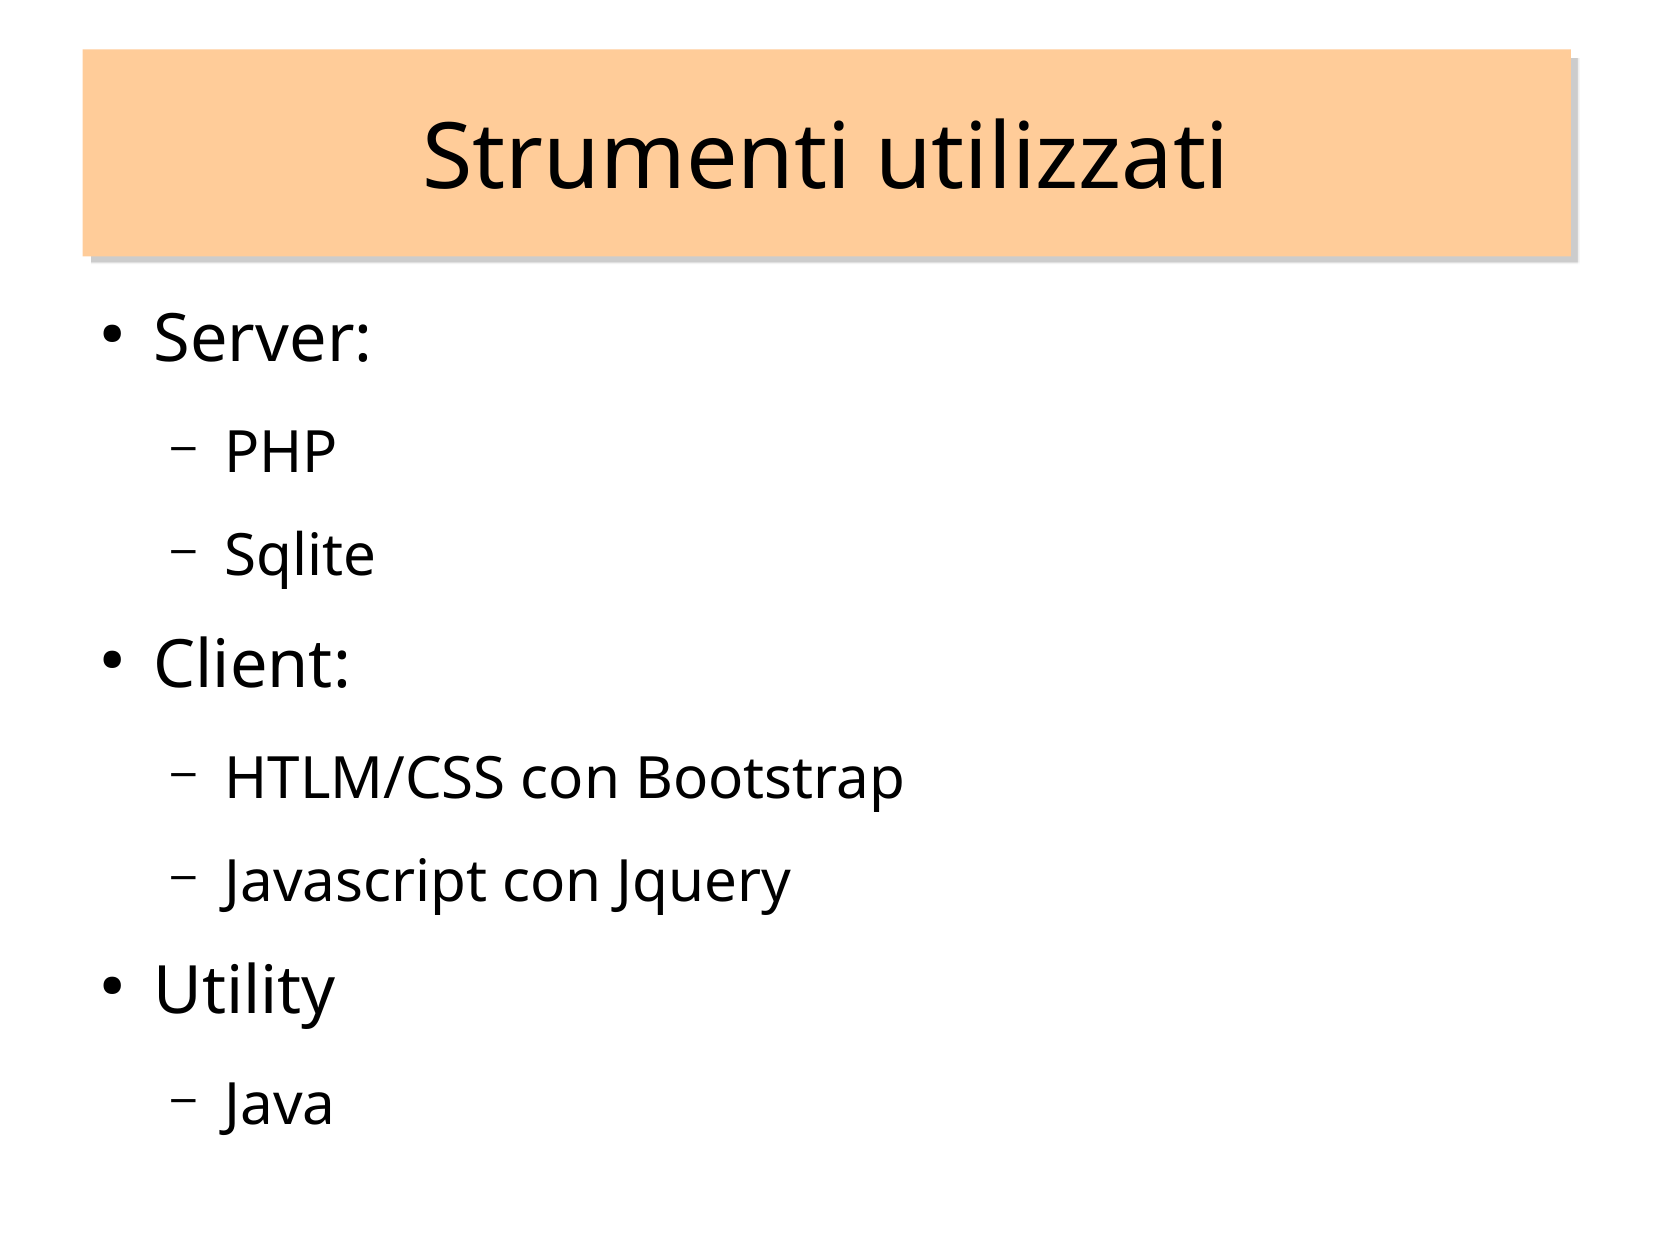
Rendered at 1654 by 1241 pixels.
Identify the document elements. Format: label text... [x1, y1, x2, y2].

title Strumenti utilizzati [82, 49, 1571, 257]
list Server: PHP Sqlite Client: HTLM/CSS con Bootstrap Javascript con Jquery Utility Java [82, 290, 1571, 1121]
